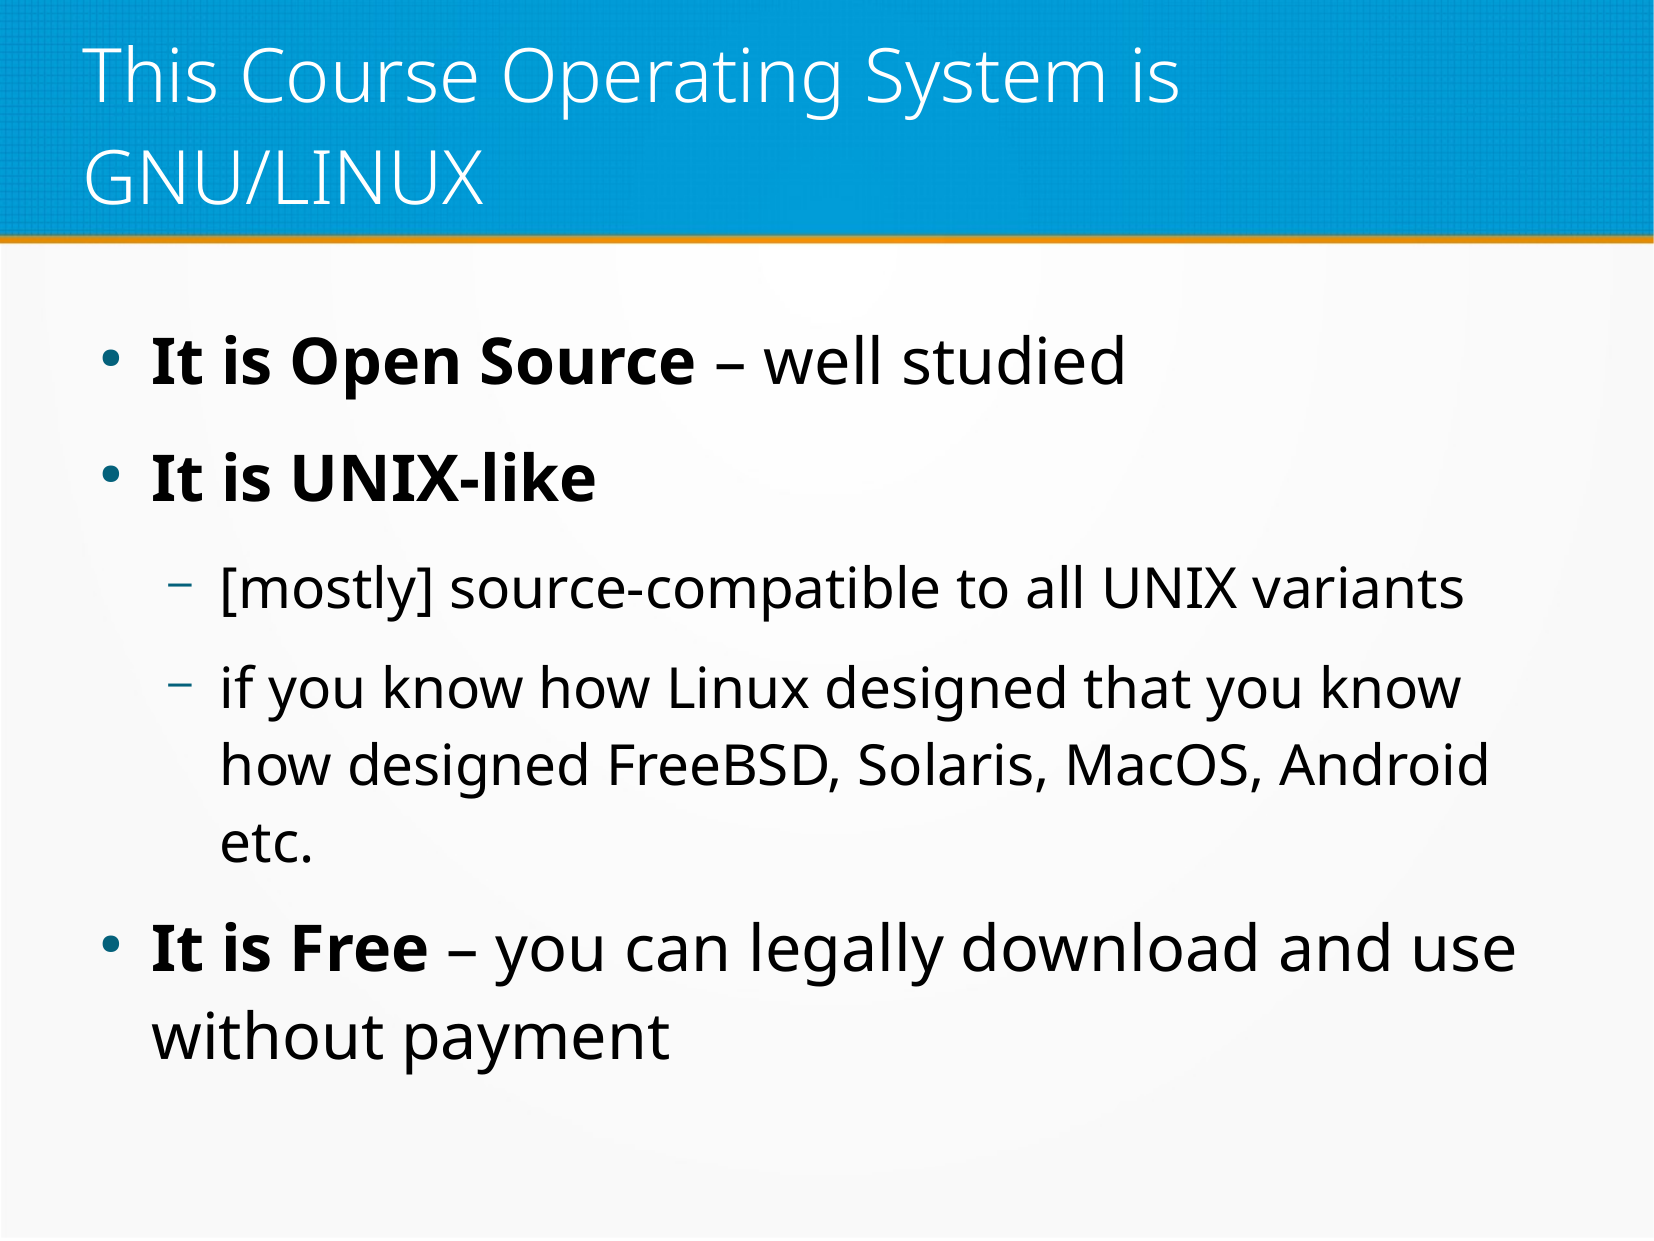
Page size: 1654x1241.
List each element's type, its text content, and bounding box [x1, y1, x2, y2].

list It is Open Source – well studied It is UNIX-like [mostly] source-compatible to all UNIX variants if you know how Linux designed that you know how designed FreeBSD, Solaris, MacOS, Android etc. It is Free – you can legally download and use without payment [82, 315, 1563, 1081]
title This Course Operating System is GNU/LINUX [82, 19, 1571, 227]
picture [0, 233, 1654, 1241]
